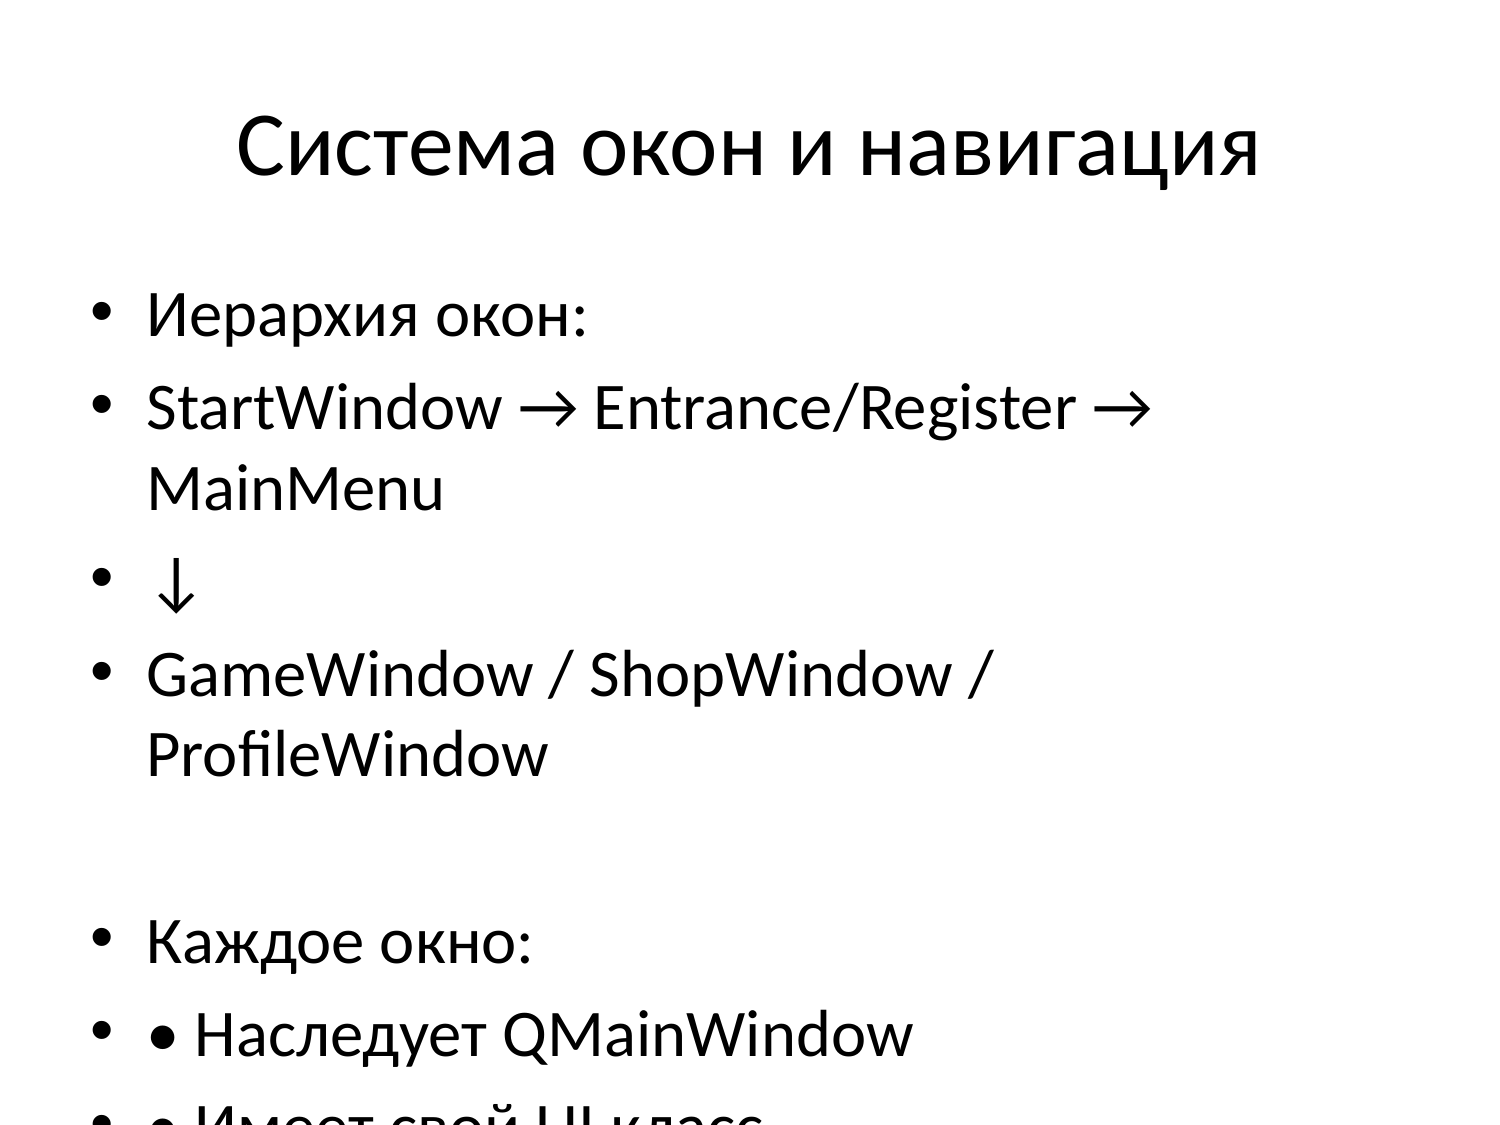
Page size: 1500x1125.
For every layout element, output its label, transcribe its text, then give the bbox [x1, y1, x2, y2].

list Иерархия окон: StartWindow → Entrance/Register → MainMenu ↓ GameWindow / ShopWindow / ProfileWindow Каждое окно: • Наследует QMainWindow • Имеет свой UI класс • Получает данные игрока • Имеет ссылку на Database [75, 262, 1425, 1005]
title Система окон и навигация [75, 45, 1425, 233]
